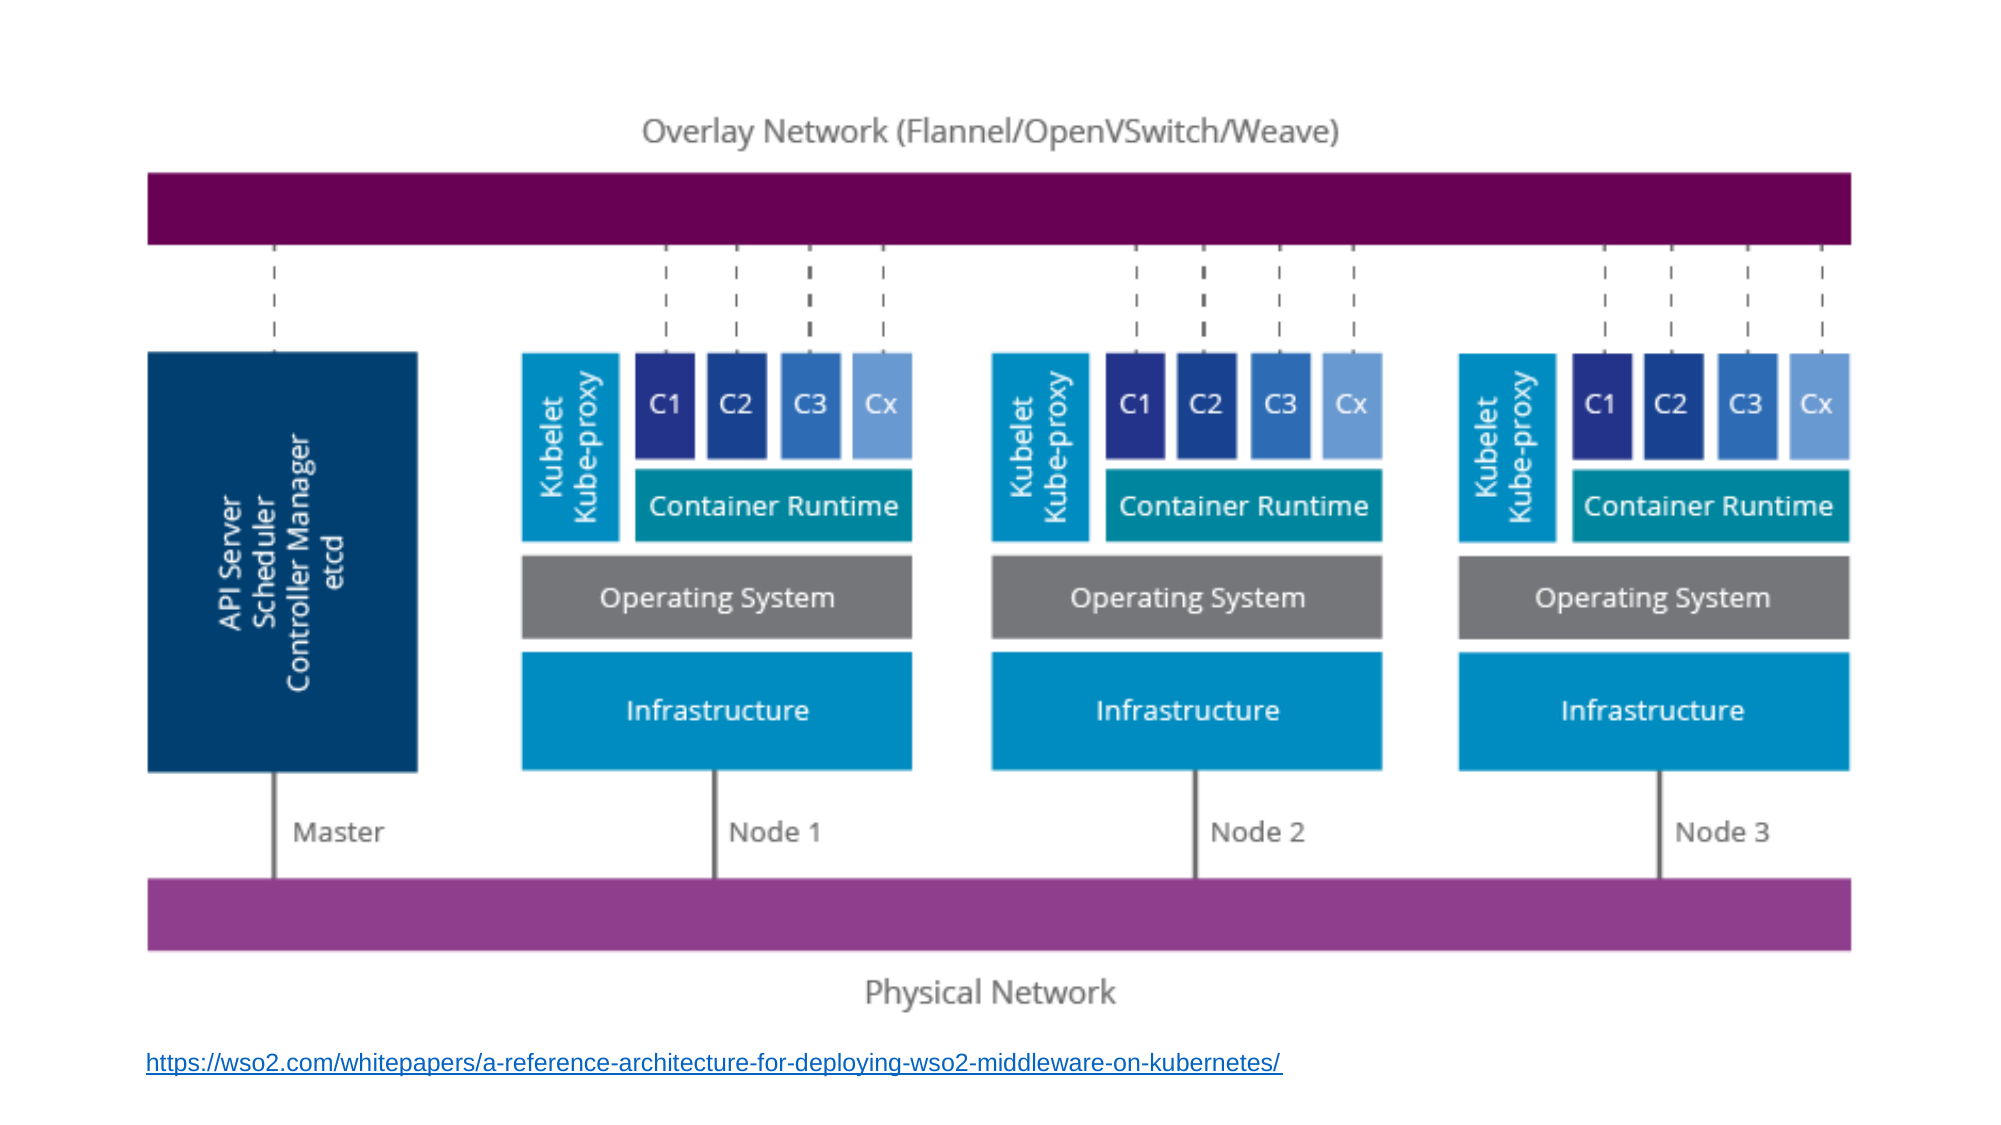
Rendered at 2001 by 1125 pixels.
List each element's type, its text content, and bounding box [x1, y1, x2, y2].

picture [144, 92, 1856, 1032]
text_box https://wso2.com/whitepapers/a-reference-architecture-for-deploying-wso2-middleware-on-kubernetes/ [130, 1031, 1672, 1092]
